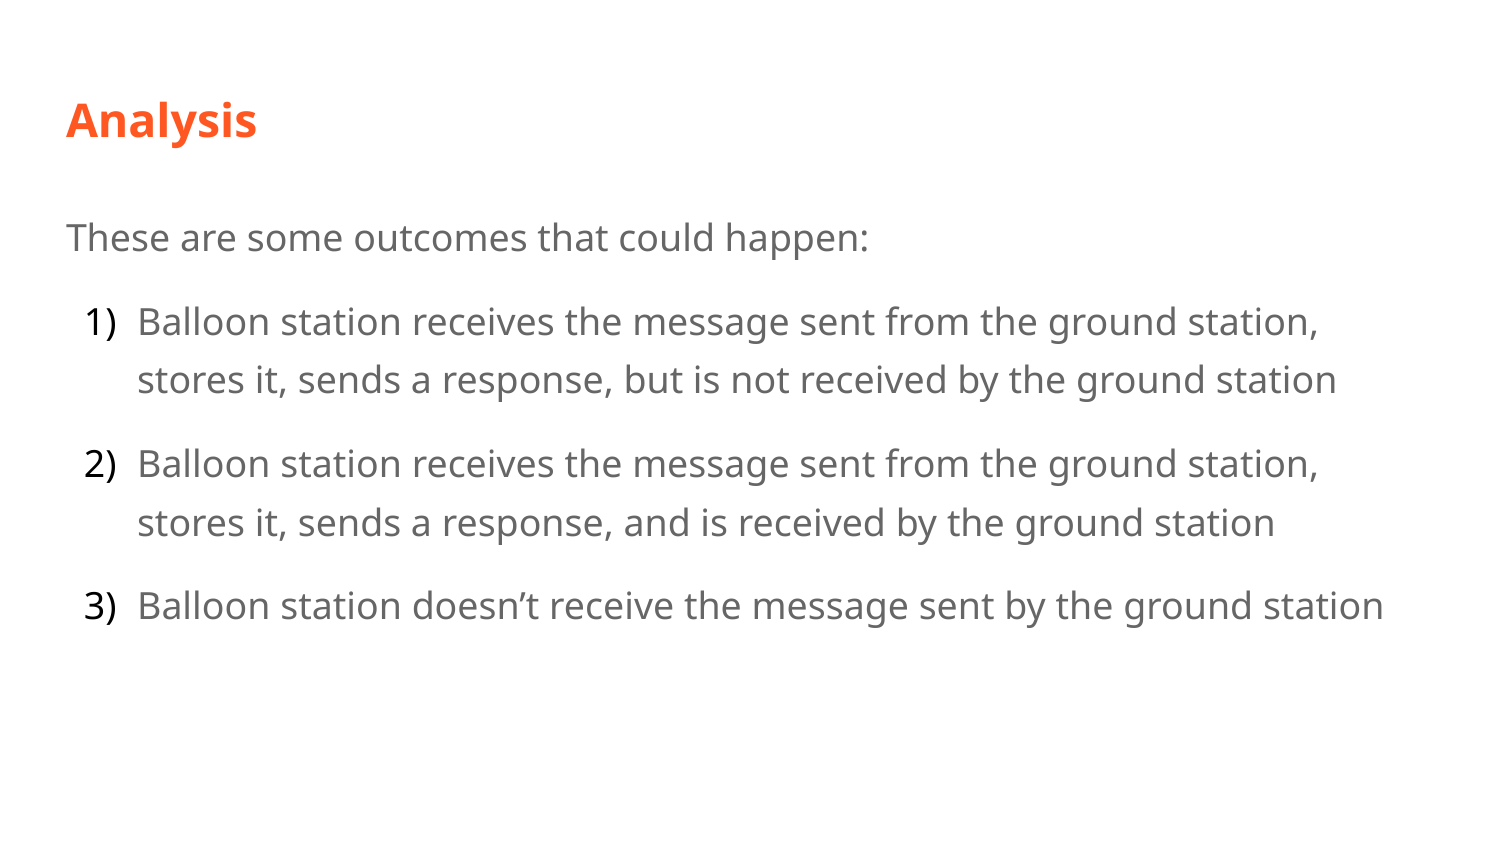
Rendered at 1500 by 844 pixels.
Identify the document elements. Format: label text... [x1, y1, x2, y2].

list These are some outcomes that could happen: Balloon station receives the message sent from the ground station, stores it, sends a response, but is not received by the ground station Balloon station receives the message sent from the ground station, stores it, sends a response, and is received by the ground station Balloon station doesn’t receive the message sent by the ground station [51, 189, 1449, 750]
title Analysis [51, 72, 1449, 167]
